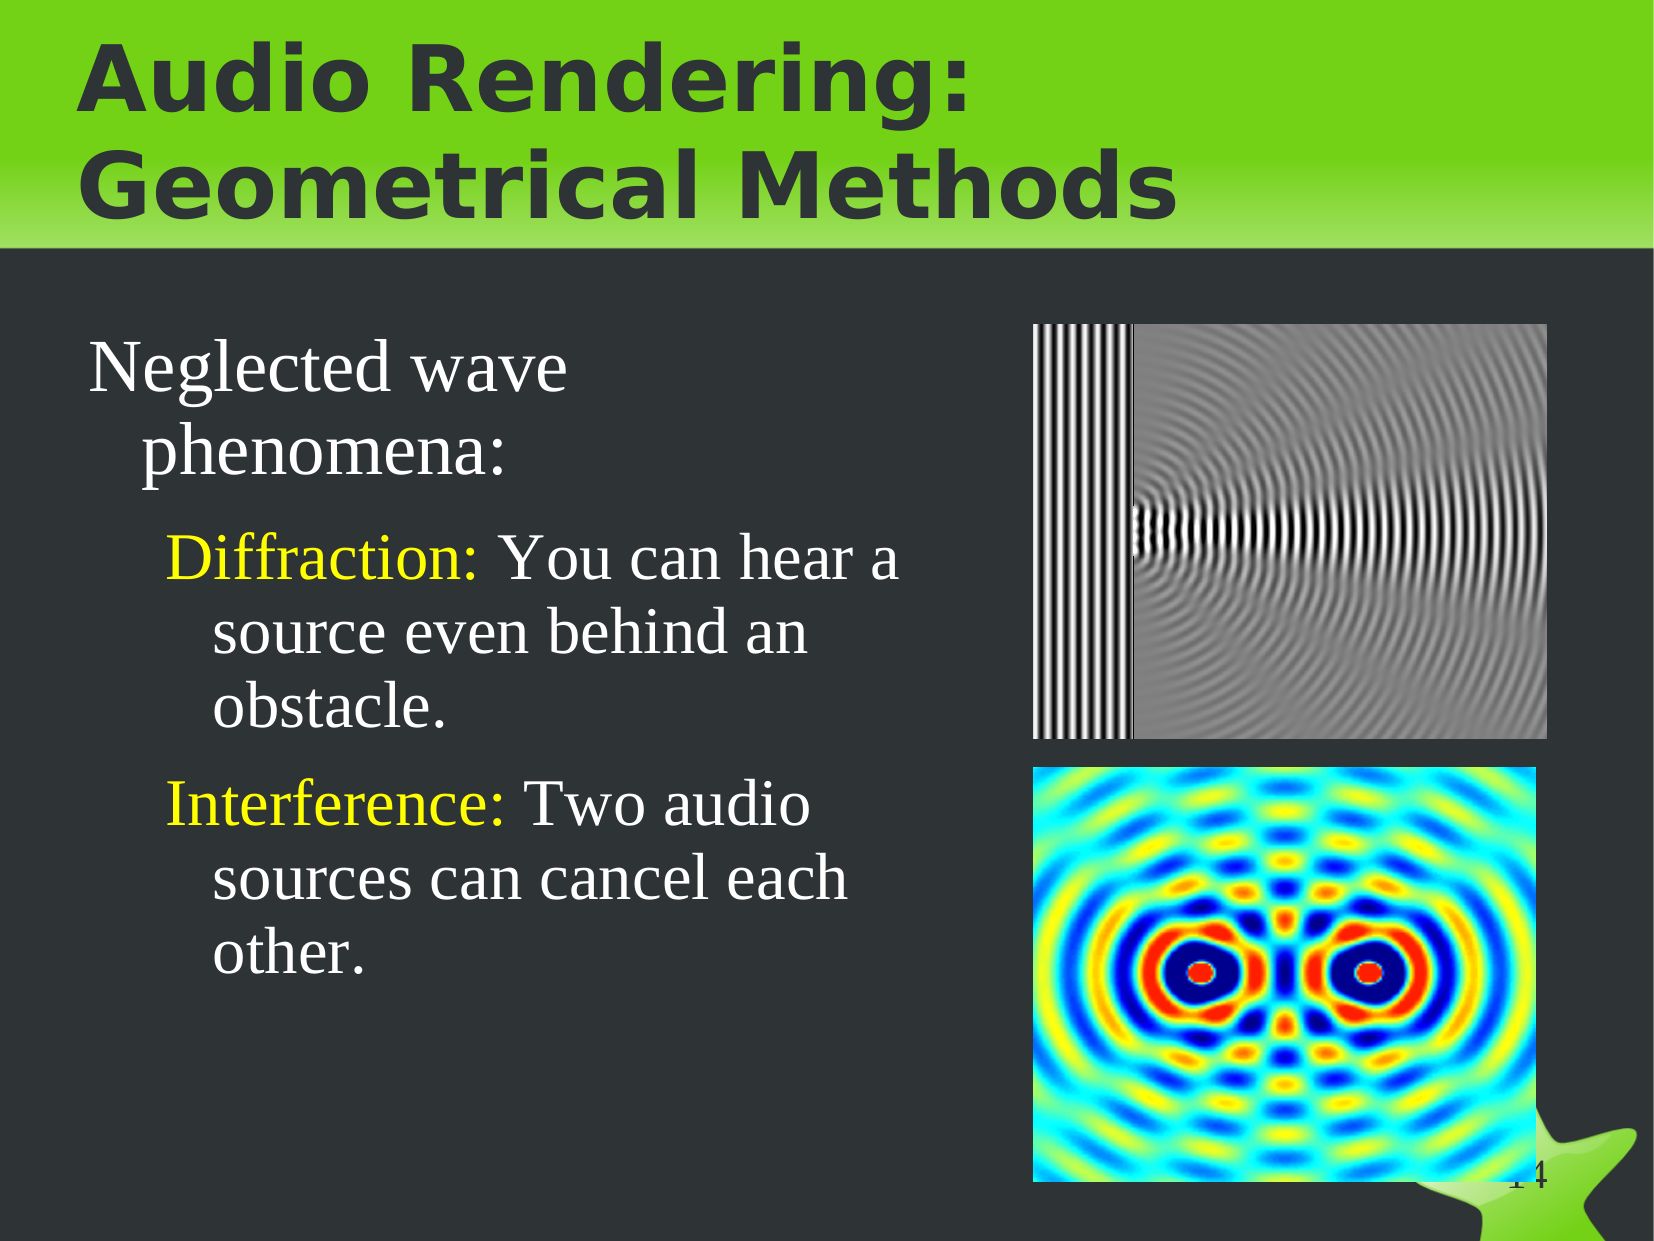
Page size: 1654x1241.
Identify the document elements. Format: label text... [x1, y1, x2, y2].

list Neglected wave phenomena: Diffraction: You can hear a source even behind an obstacle. Interference: Two audio sources can cancel each other. [71, 324, 945, 1144]
title Audio Rendering: Geometrical Methods [76, 25, 1565, 240]
picture [0, 0, 1654, 1241]
